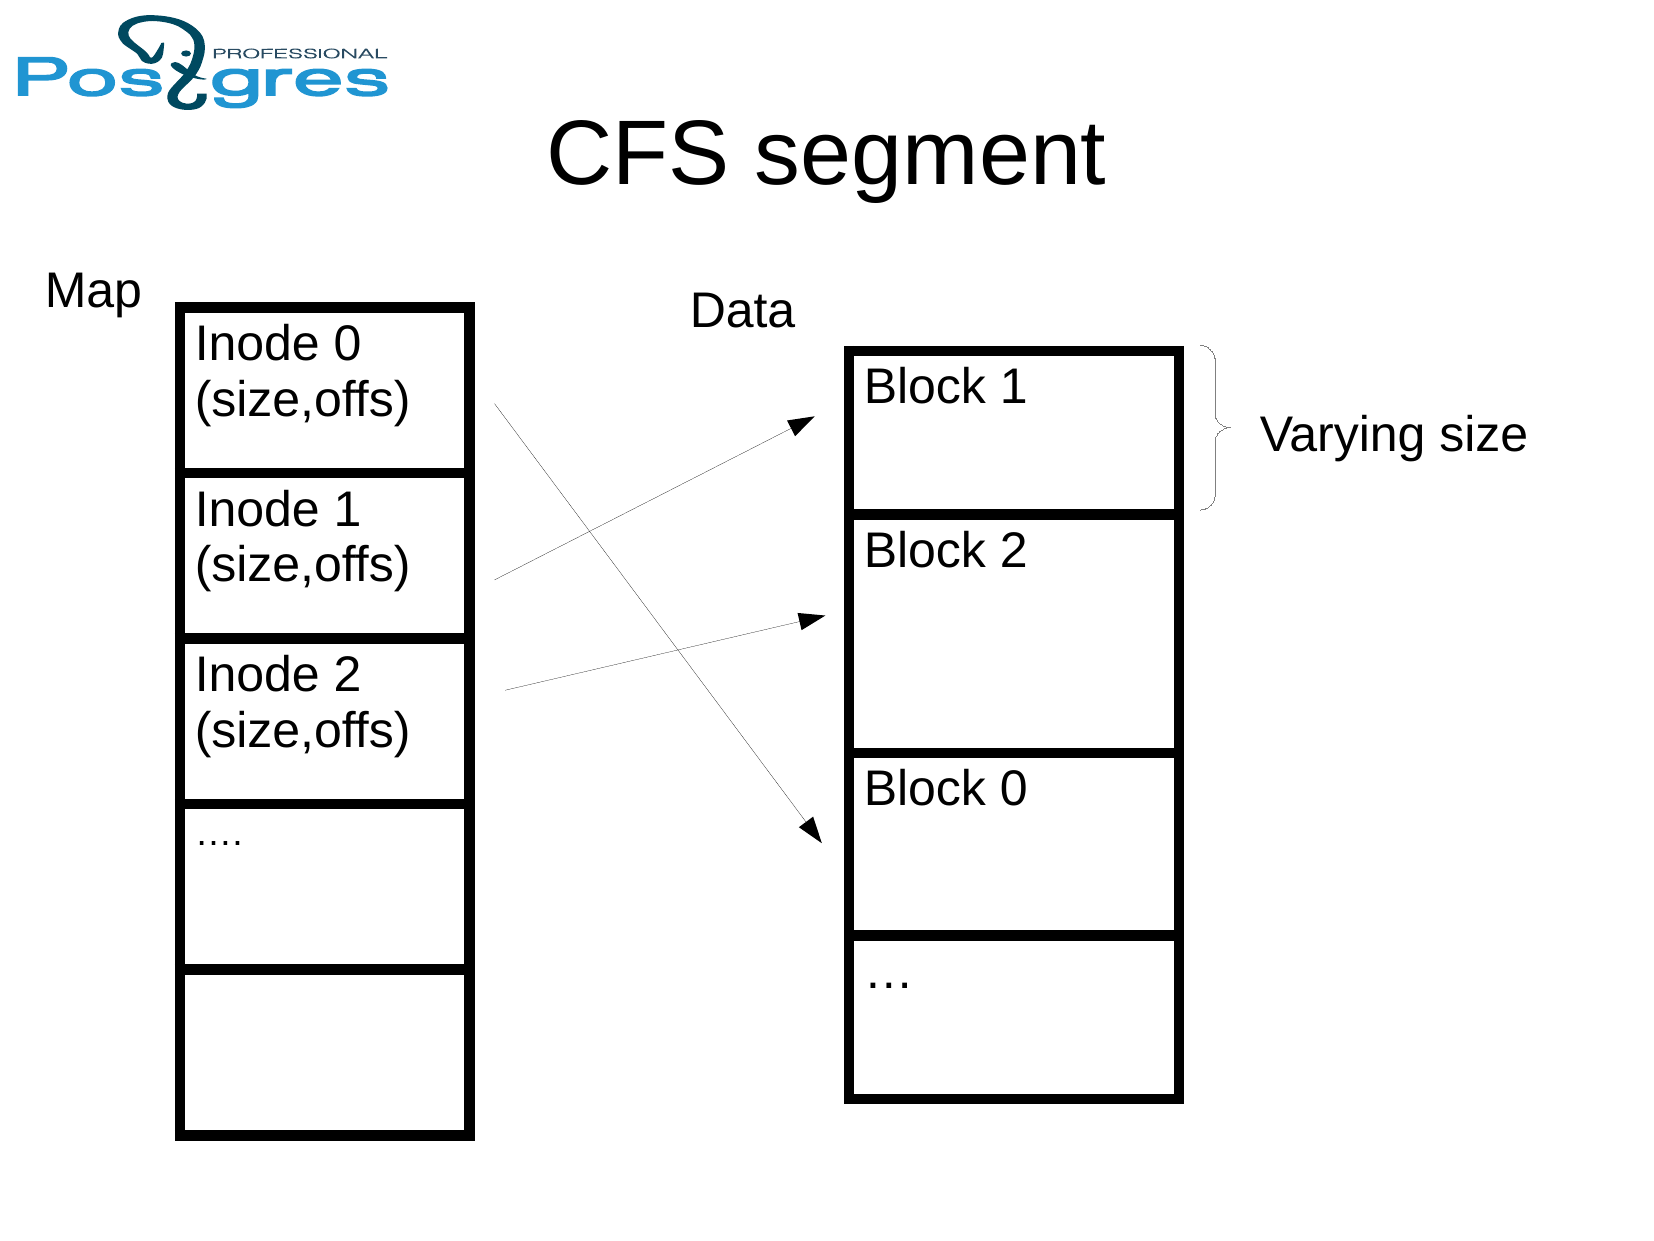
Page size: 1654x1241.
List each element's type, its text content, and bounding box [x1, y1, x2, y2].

table_cell Block 2 [854, 520, 1174, 748]
title CFS segment [82, 49, 1571, 257]
table_cell …. [185, 809, 464, 964]
table_header Block 1 [854, 356, 1174, 509]
table_cell … [854, 941, 1174, 1094]
text_box Varying size [1245, 398, 1576, 470]
table_cell Inode 1 (size,offs) [185, 478, 464, 633]
text_box Data [675, 274, 856, 406]
table_cell [185, 975, 464, 1130]
table_cell Inode 2 (size,offs) [185, 644, 464, 799]
table_cell Block 0 [854, 758, 1174, 930]
table_header Inode 0 (size,offs) [185, 313, 464, 468]
text_box Map [30, 255, 211, 386]
